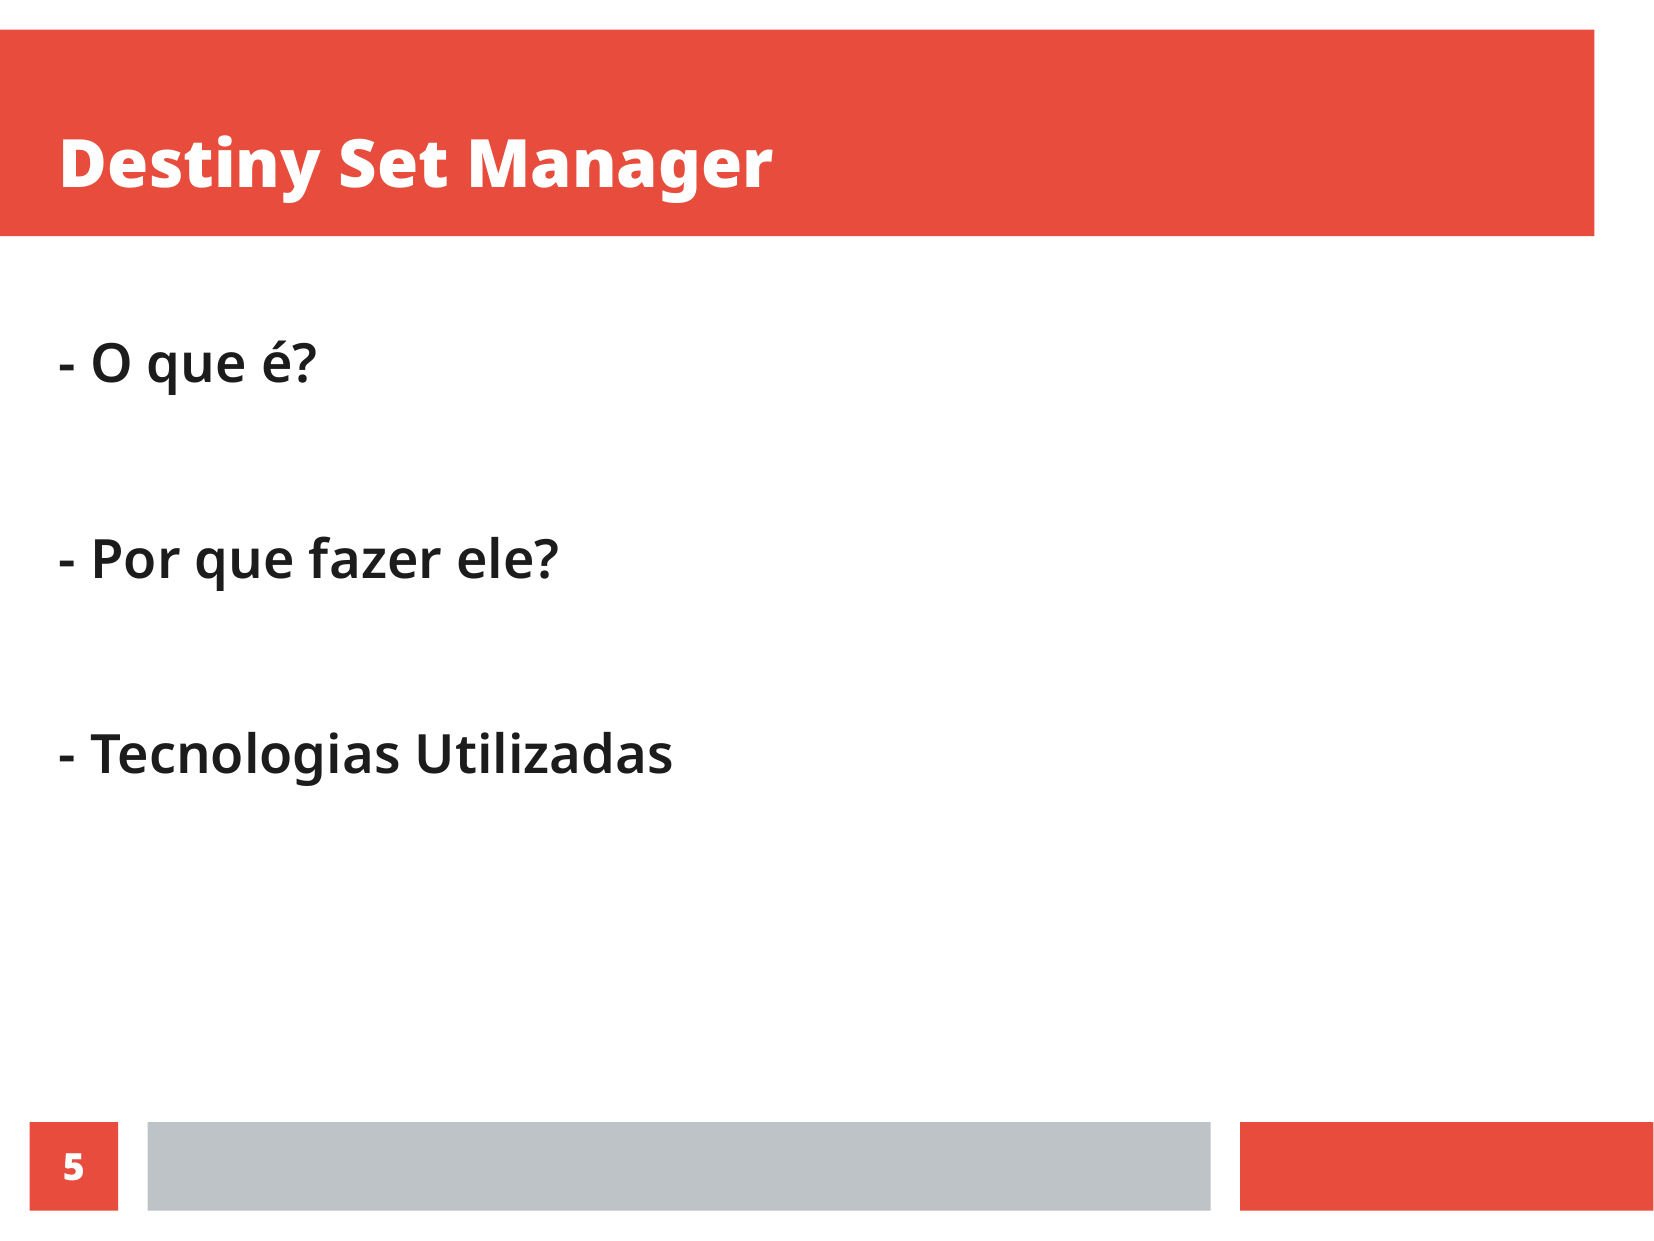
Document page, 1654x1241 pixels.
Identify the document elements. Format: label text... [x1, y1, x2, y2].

list - O que é? - Por que fazer ele? - Tecnologias Utilizadas [59, 324, 1565, 1093]
title Destiny Set Manager [59, 59, 1595, 207]
